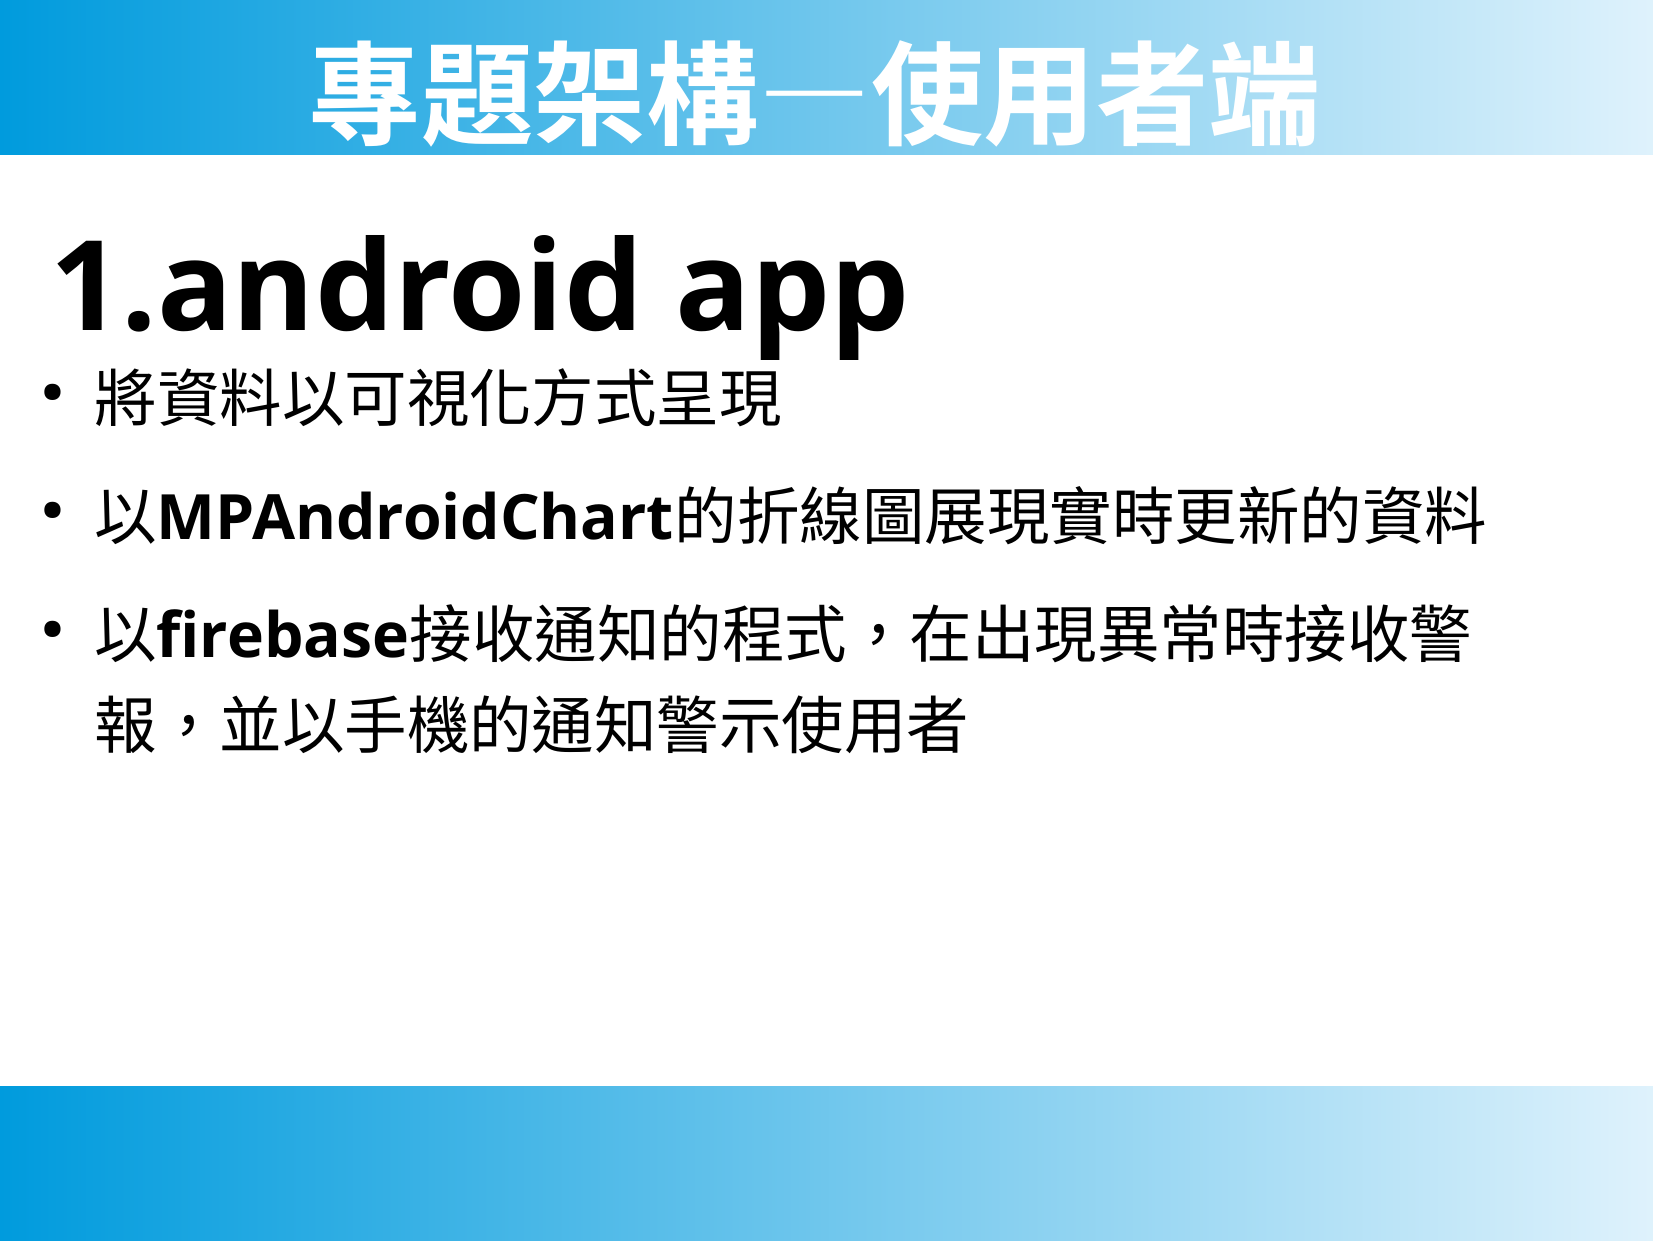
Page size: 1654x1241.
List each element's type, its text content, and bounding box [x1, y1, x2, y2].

list 將資料以可視化方式呈現 以MPAndroidChart的折線圖展現實時更新的資料 以firebase接收通知的程式，在出現異常時接收警報，並以手機的通知警示使用者 [23, 348, 1489, 745]
text_box 1.android app [35, 188, 1300, 349]
title 專題架構―使用者端 [70, 23, 1560, 152]
